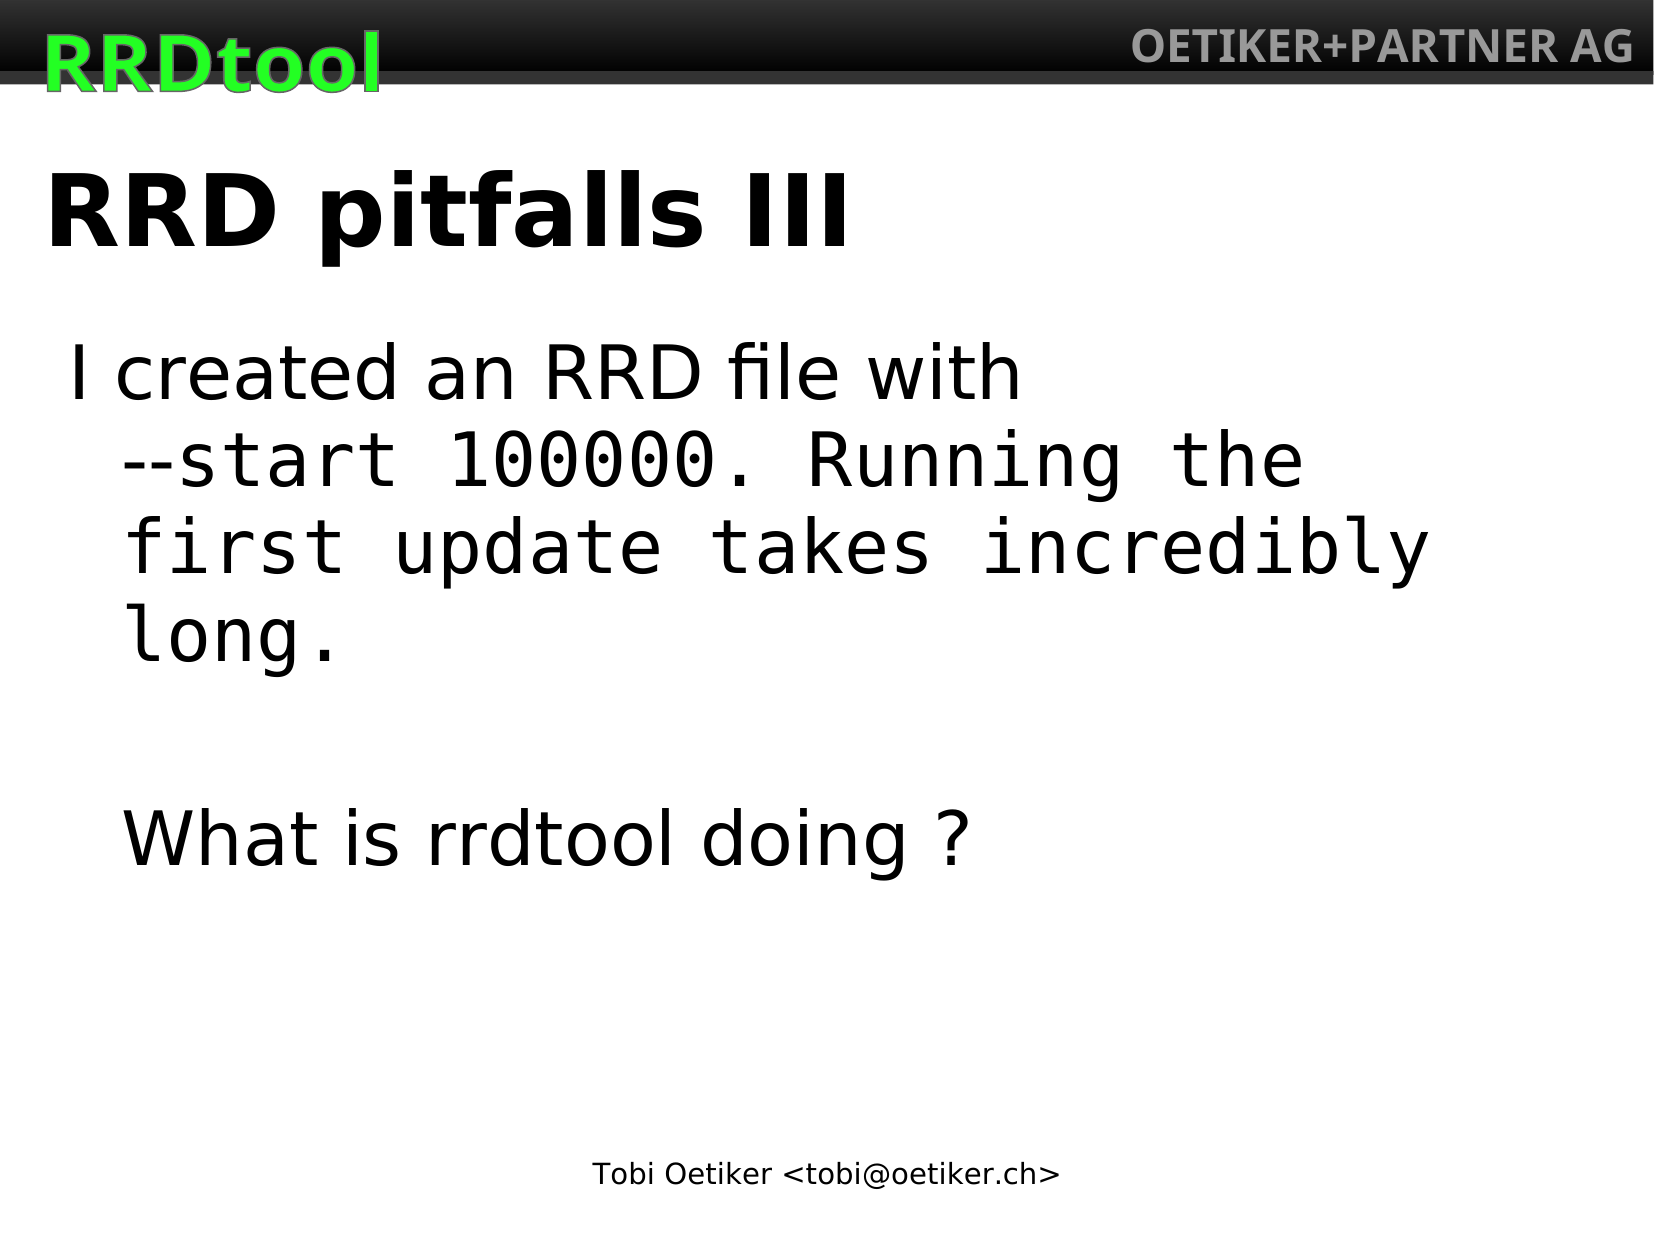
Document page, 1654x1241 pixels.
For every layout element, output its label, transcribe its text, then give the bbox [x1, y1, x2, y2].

title RRD pitfalls III [43, 137, 1582, 287]
list I created an RRD file with --start 100000. Running the first update takes incredibly long. What is rrdtool doing ? [50, 329, 1571, 1099]
